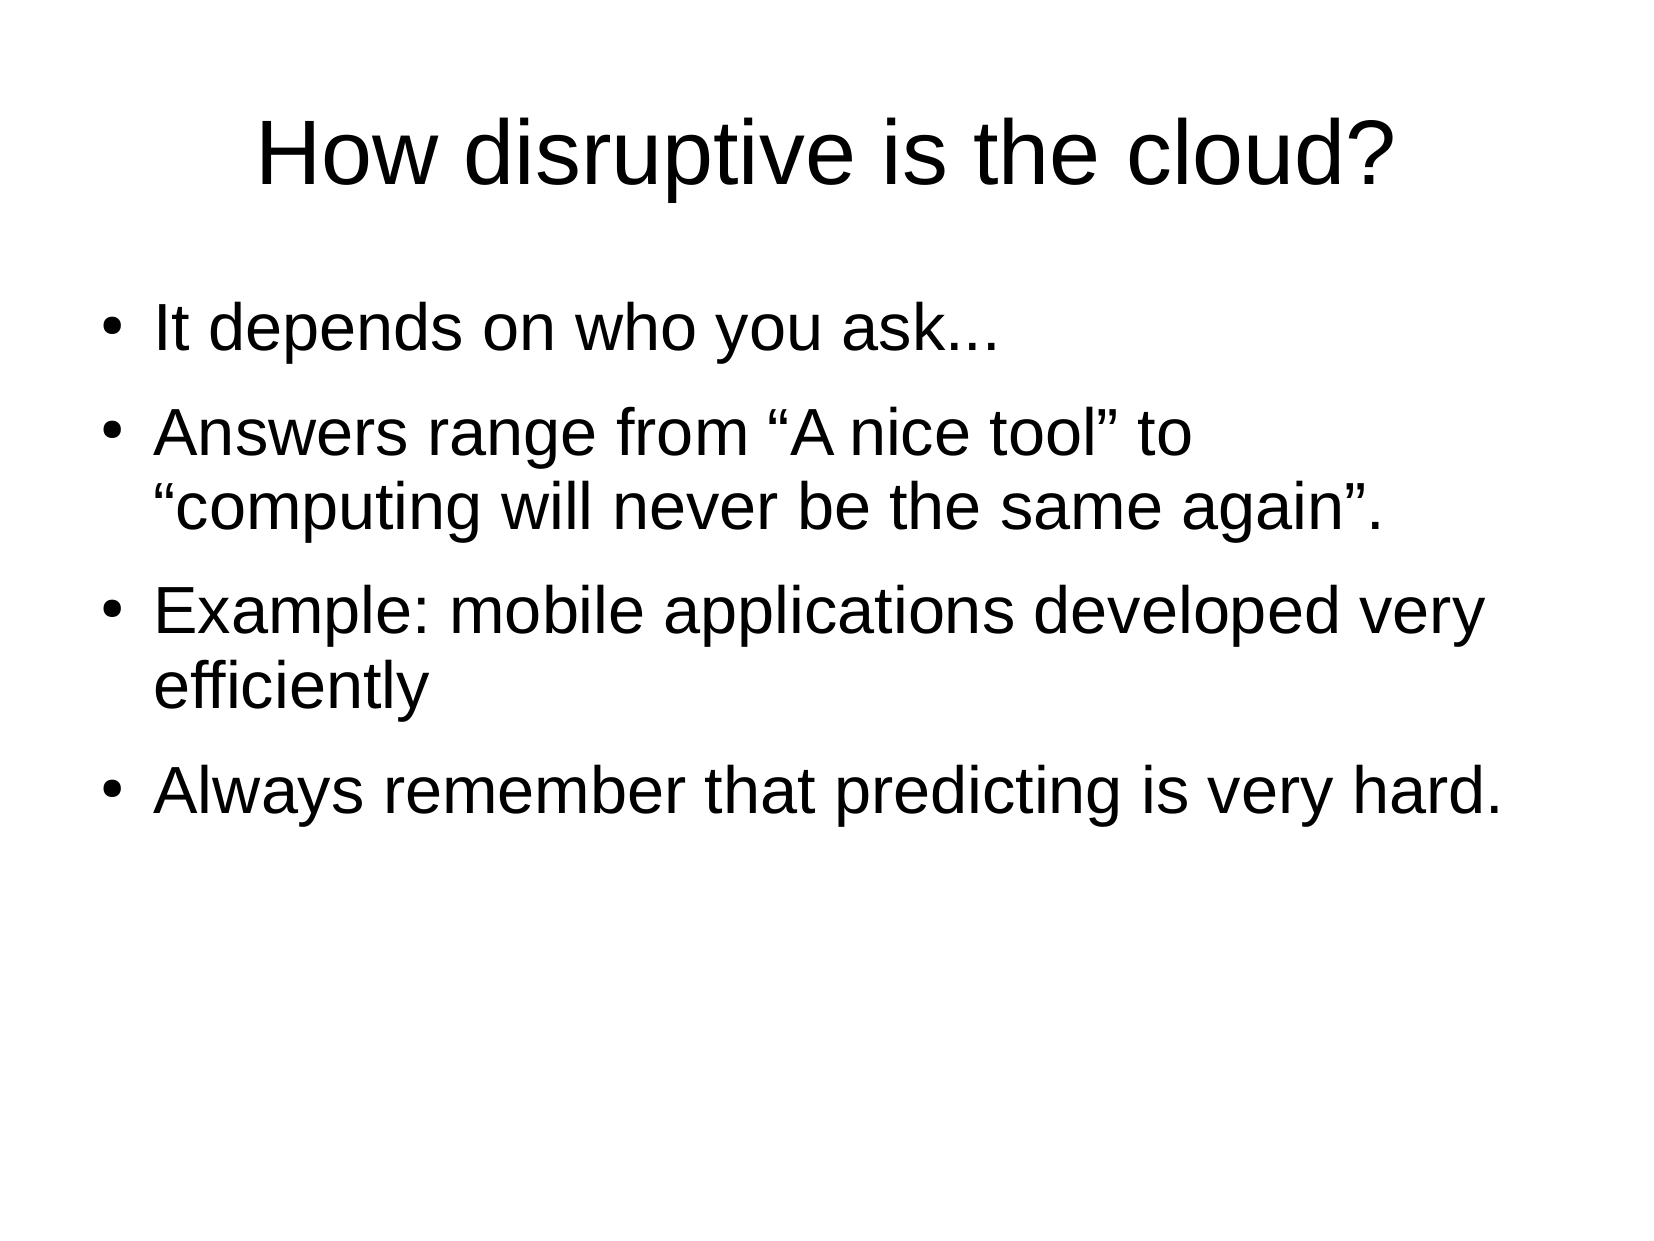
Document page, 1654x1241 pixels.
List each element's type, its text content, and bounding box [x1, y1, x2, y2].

title How disruptive is the cloud? [82, 49, 1571, 257]
list It depends on who you ask... Answers range from “A nice tool” to “computing will never be the same again”. Example: mobile applications developed very efficiently Always remember that predicting is very hard. [82, 290, 1538, 1010]
